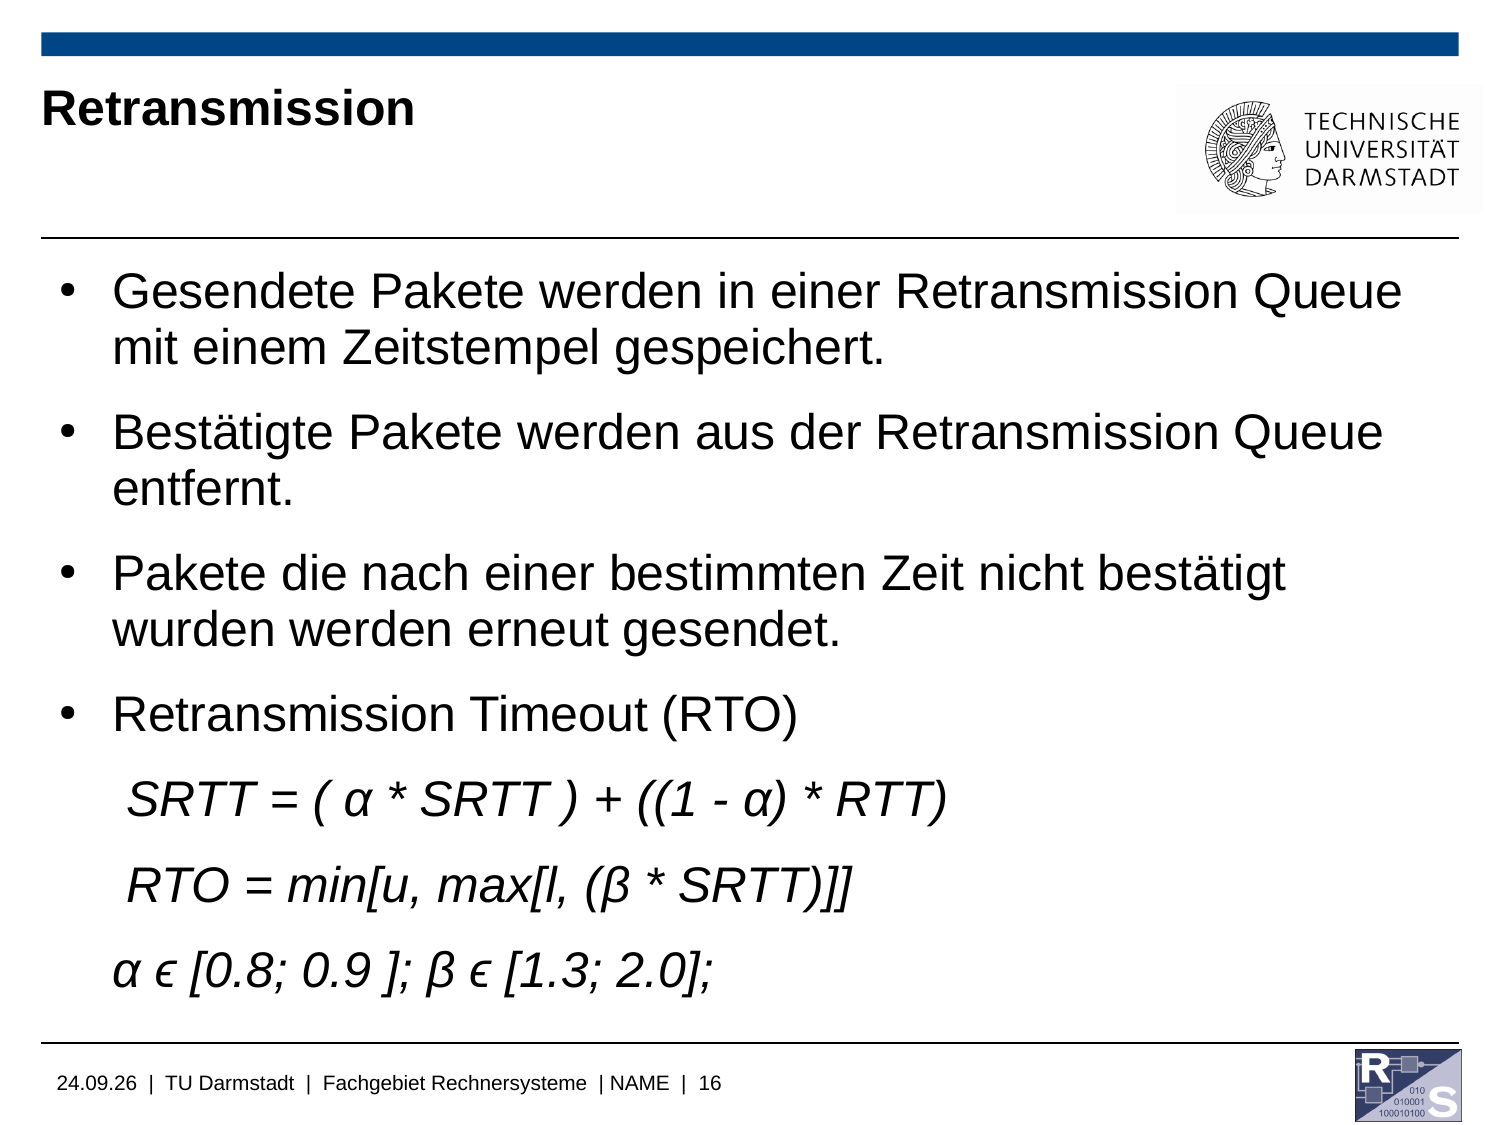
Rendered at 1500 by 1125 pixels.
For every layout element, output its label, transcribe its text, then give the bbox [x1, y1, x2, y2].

title Retransmission [41, 32, 1131, 183]
list Gesendete Pakete werden in einer Retransmission Queue mit einem Zeitstempel gespeichert. Bestätigte Pakete werden aus der Retransmission Queue entfernt. Pakete die nach einer bestimmten Zeit nicht bestätigt wurden werden erneut gesendet. Retransmission Timeout (RTO) SRTT = ( α * SRTT ) + ((1 - α) * RTT) RTO = min[u, max[l, (β * SRTT)]] α ϵ [0.8; 0.9 ]; β ϵ [1.3; 2.0]; [41, 263, 1455, 1032]
picture [1355, 1049, 1462, 1122]
